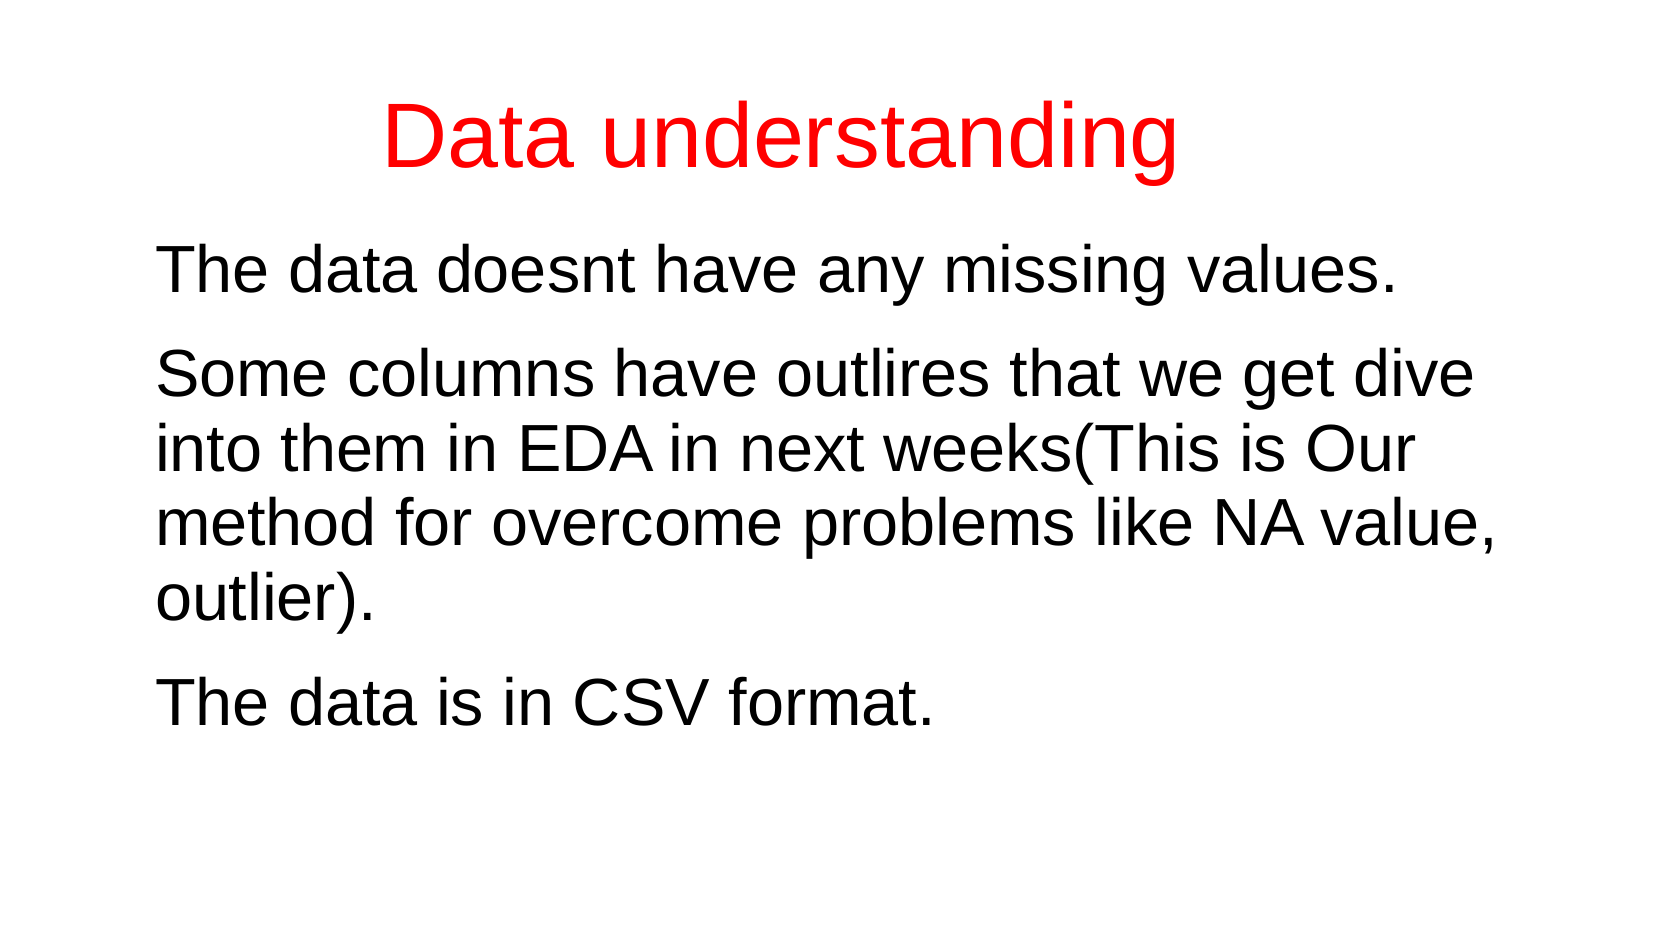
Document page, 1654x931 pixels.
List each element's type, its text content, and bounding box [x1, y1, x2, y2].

title Data understanding [37, 84, 1526, 188]
list The data doesnt have any missing values. Some columns have outlires that we get dive into them in EDA in next weeks(This is Our method for overcome problems like NA value, outlier). The data is in CSV format. [84, 231, 1573, 772]
